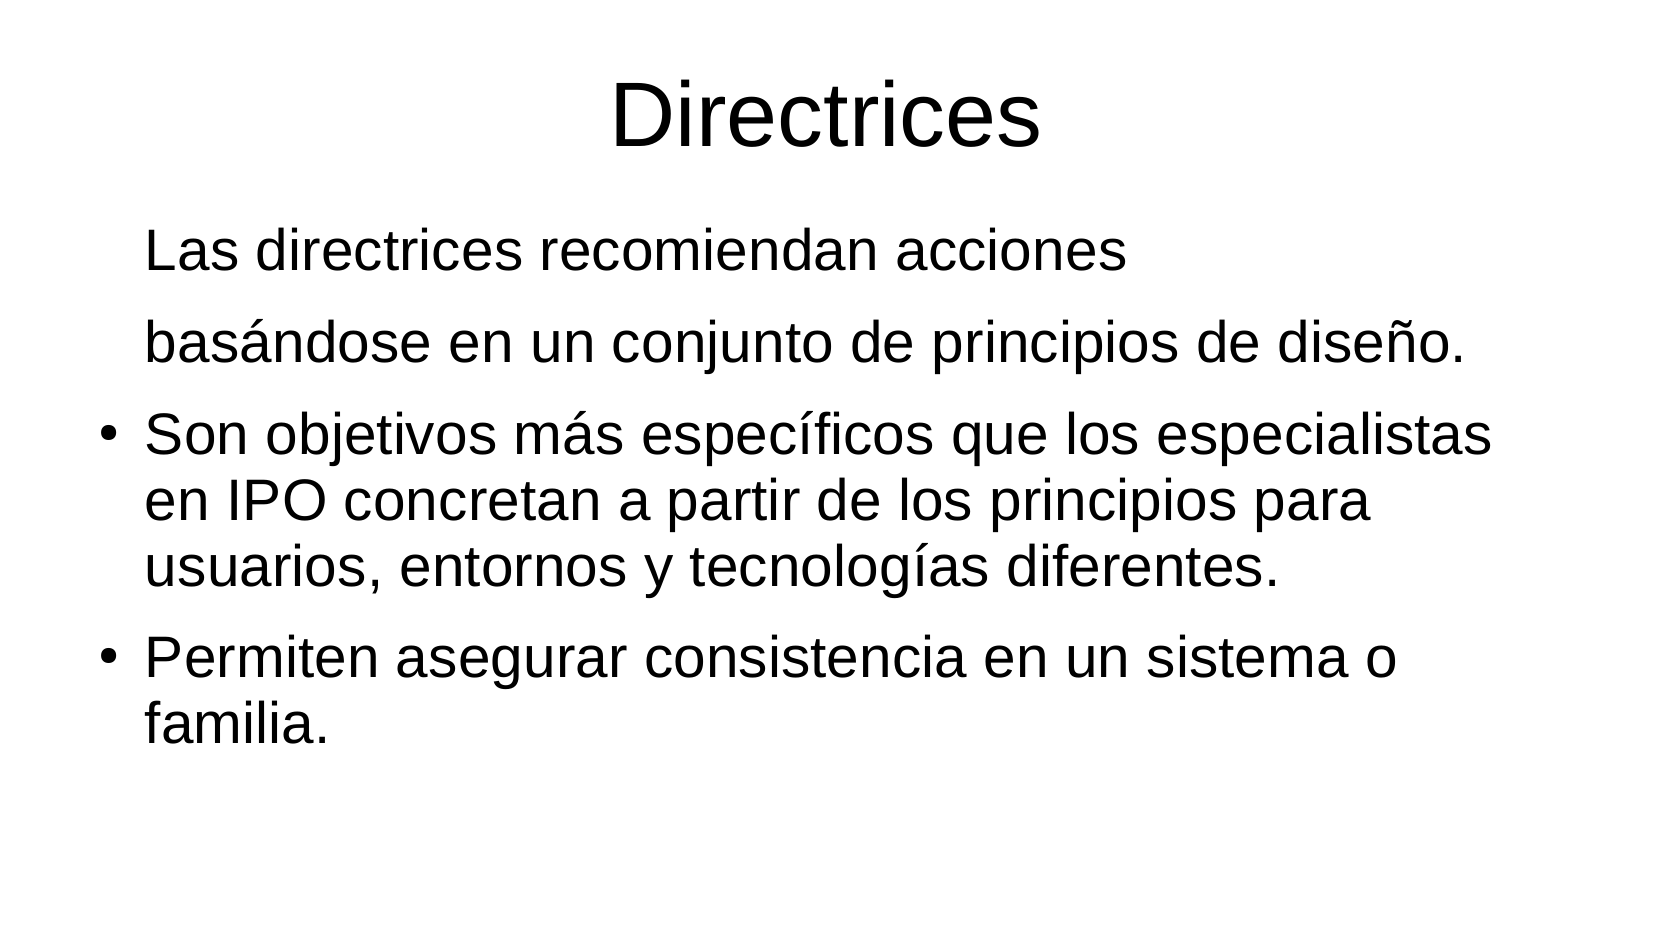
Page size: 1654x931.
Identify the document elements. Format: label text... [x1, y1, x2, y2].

title Directrices [82, 37, 1571, 193]
list Las directrices recomiendan acciones basándose en un conjunto de principios de diseño. Son objetivos más específicos que los especialistas en IPO concretan a partir de los principios para usuarios, entornos y tecnologías diferentes. Permiten asegurar consistencia en un sistema o familia. [82, 217, 1571, 758]
